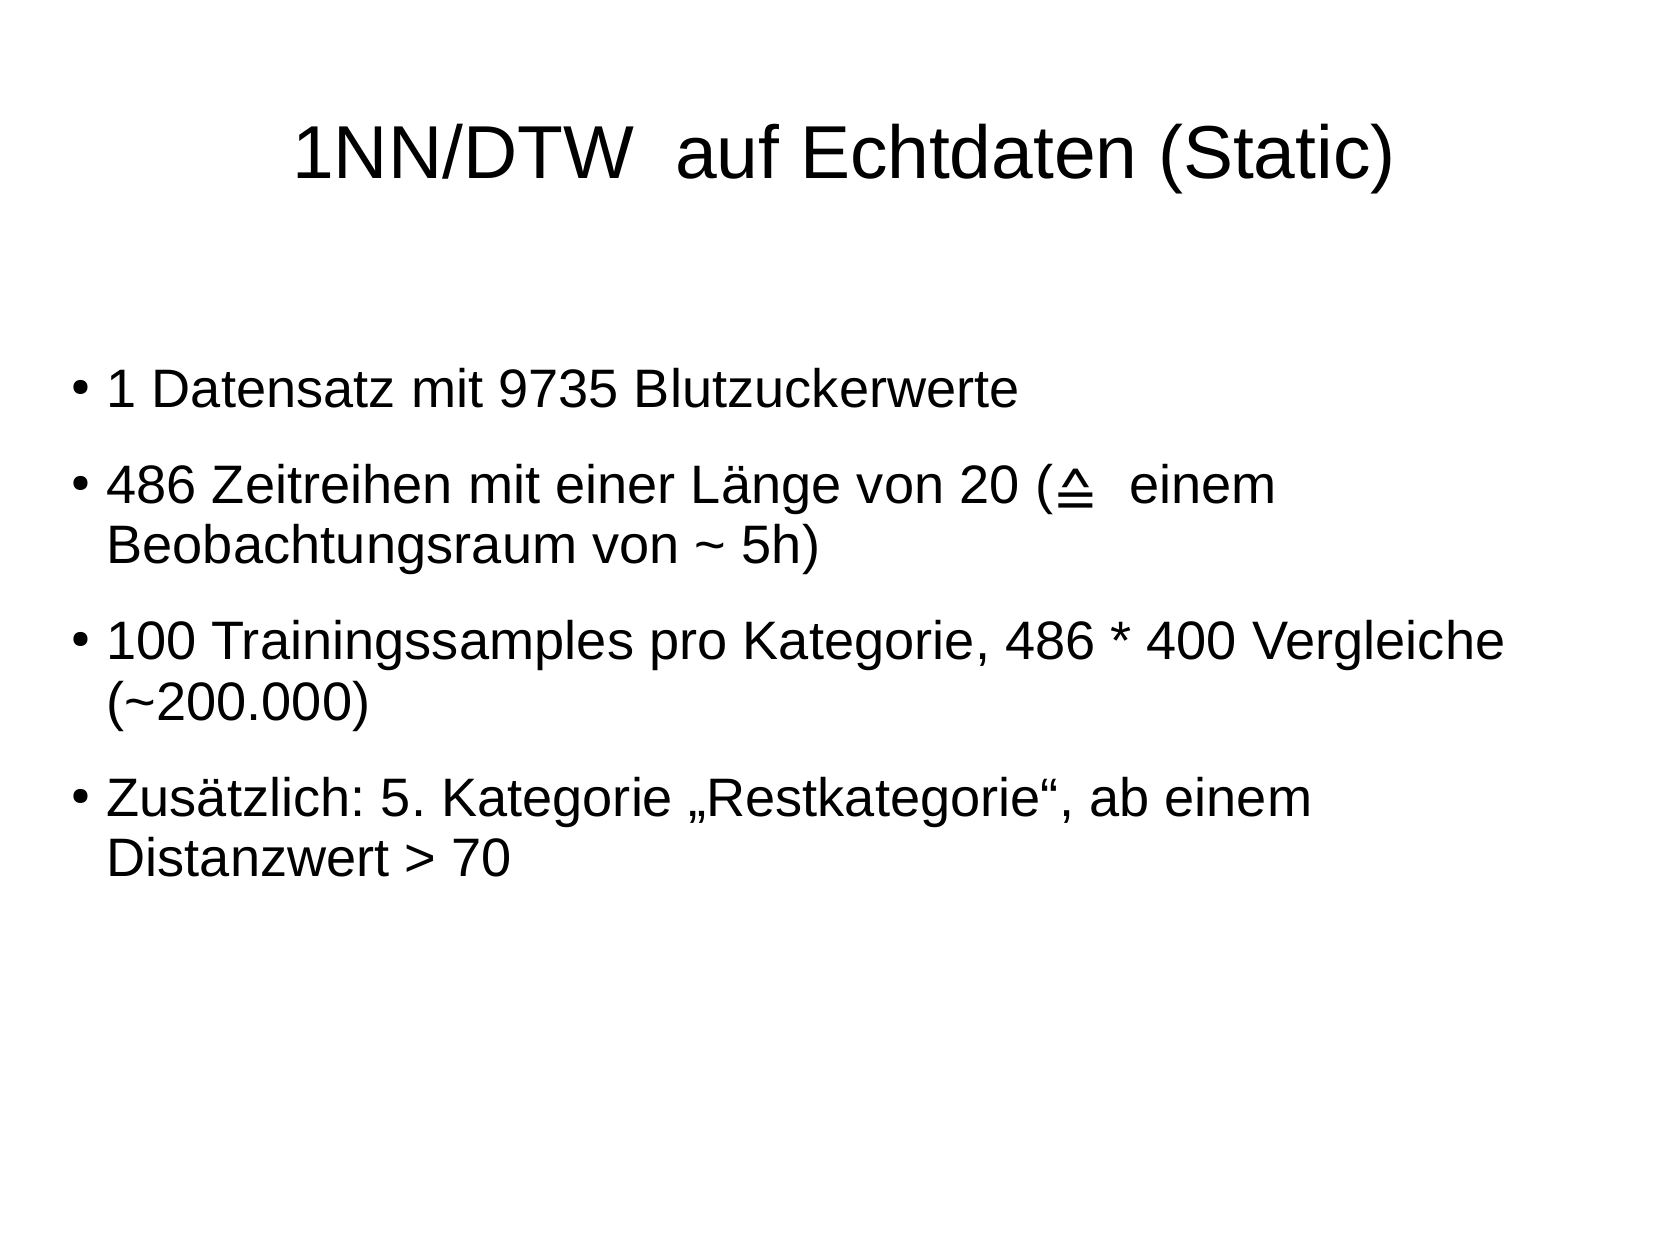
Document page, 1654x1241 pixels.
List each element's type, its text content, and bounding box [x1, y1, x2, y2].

subtitle 1 Datensatz mit 9735 Blutzuckerwerte 486 Zeitreihen mit einer Länge von 20 (≙ einem Beobachtungsraum von ~ 5h) 100 Trainingssamples pro Kategorie, 486 * 400 Vergleiche (~200.000) Zusätzlich: 5. Kategorie „Restkategorie“, ab einem Distanzwert > 70 [70, 261, 1560, 1161]
title 1NN/DTW auf Echtdaten (Static) [82, 49, 1571, 257]
